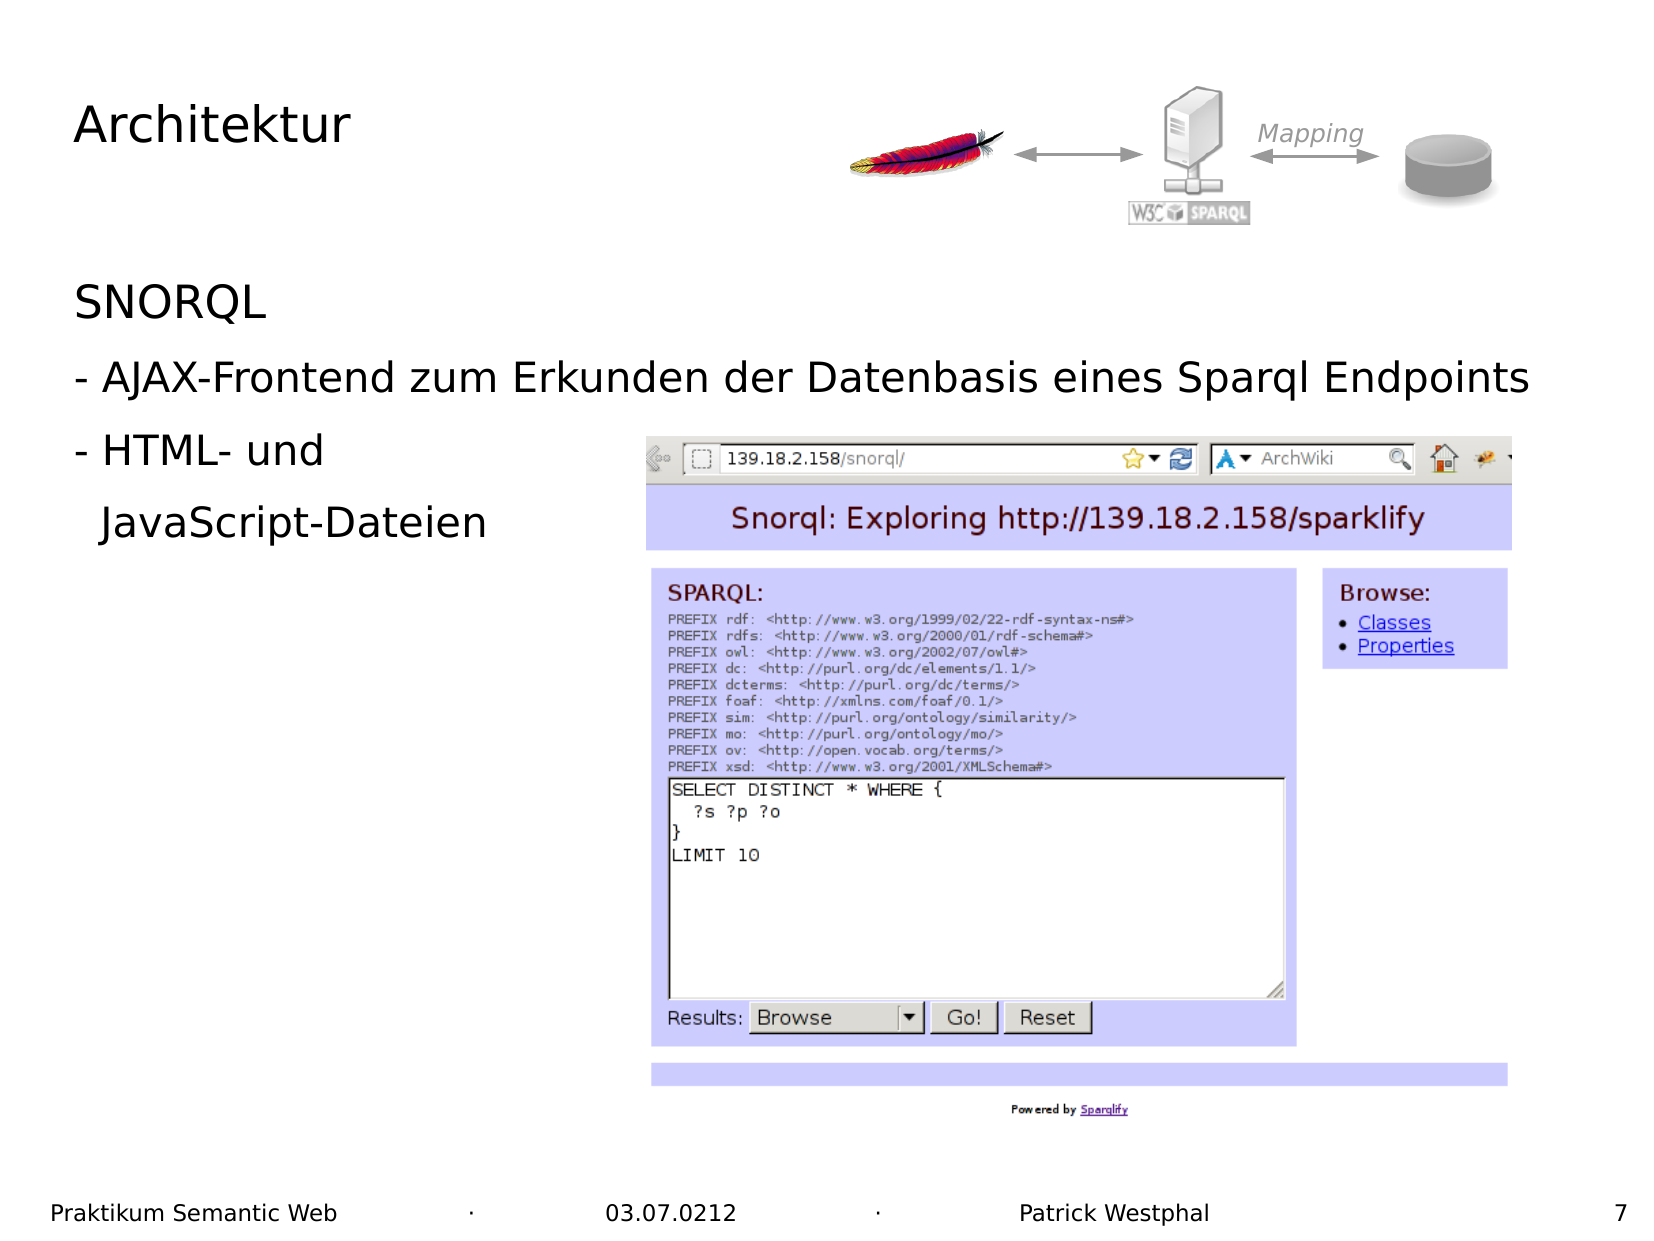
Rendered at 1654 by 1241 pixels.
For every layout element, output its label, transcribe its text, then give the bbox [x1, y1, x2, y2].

picture [850, 129, 1004, 178]
text_box SNORQL - AJAX-Frontend zum Erkunden der Datenbasis eines Sparql Endpoints - HTML- und JavaScript-Dateien [59, 189, 1583, 556]
picture [646, 436, 1512, 1123]
text_box Mapping [1226, 112, 1396, 157]
picture [1135, 82, 1250, 189]
text_box <Nummer> [1474, 1192, 1644, 1235]
text_box Architektur [59, 59, 1583, 133]
picture [1398, 116, 1500, 217]
text_box Praktikum Semantic Web · 03.07.0212 · Patrick Westphal [35, 1192, 1300, 1235]
